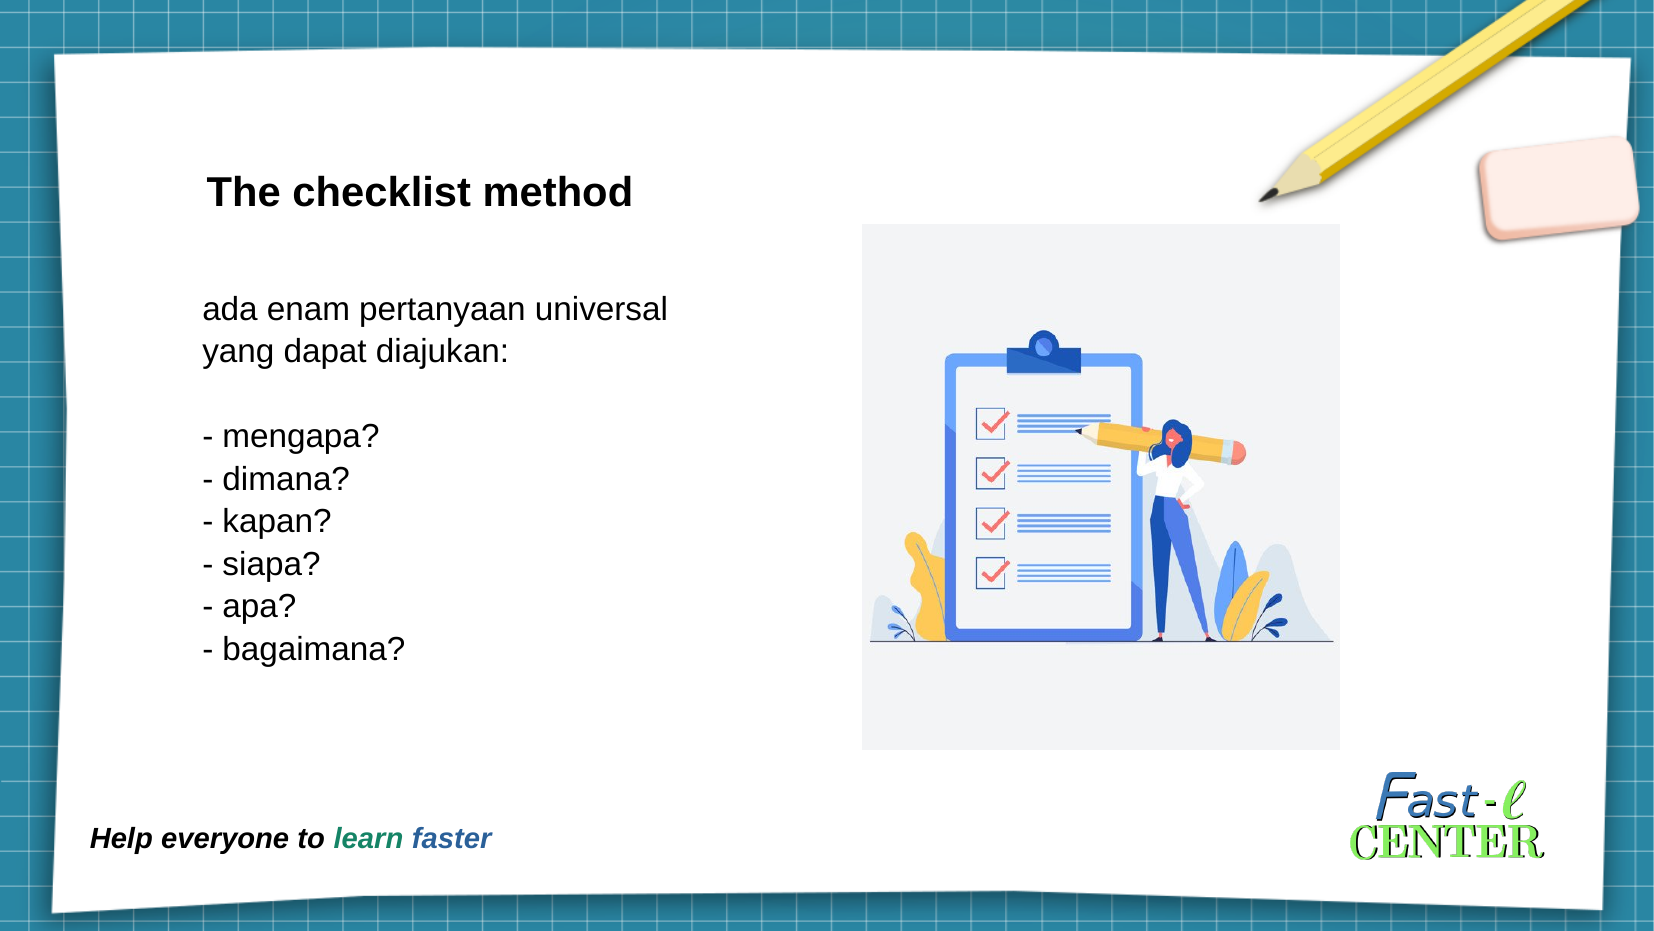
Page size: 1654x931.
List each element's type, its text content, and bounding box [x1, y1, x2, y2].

text_box The checklist method [191, 160, 676, 226]
picture [0, 0, 1654, 931]
text_box Help everyone to learn faster [75, 814, 507, 863]
text_box ada enam pertanyaan universal yang dapat diajukan: - mengapa? - dimana? - kapan? - siapa? - apa? - bagaimana? [187, 276, 693, 718]
